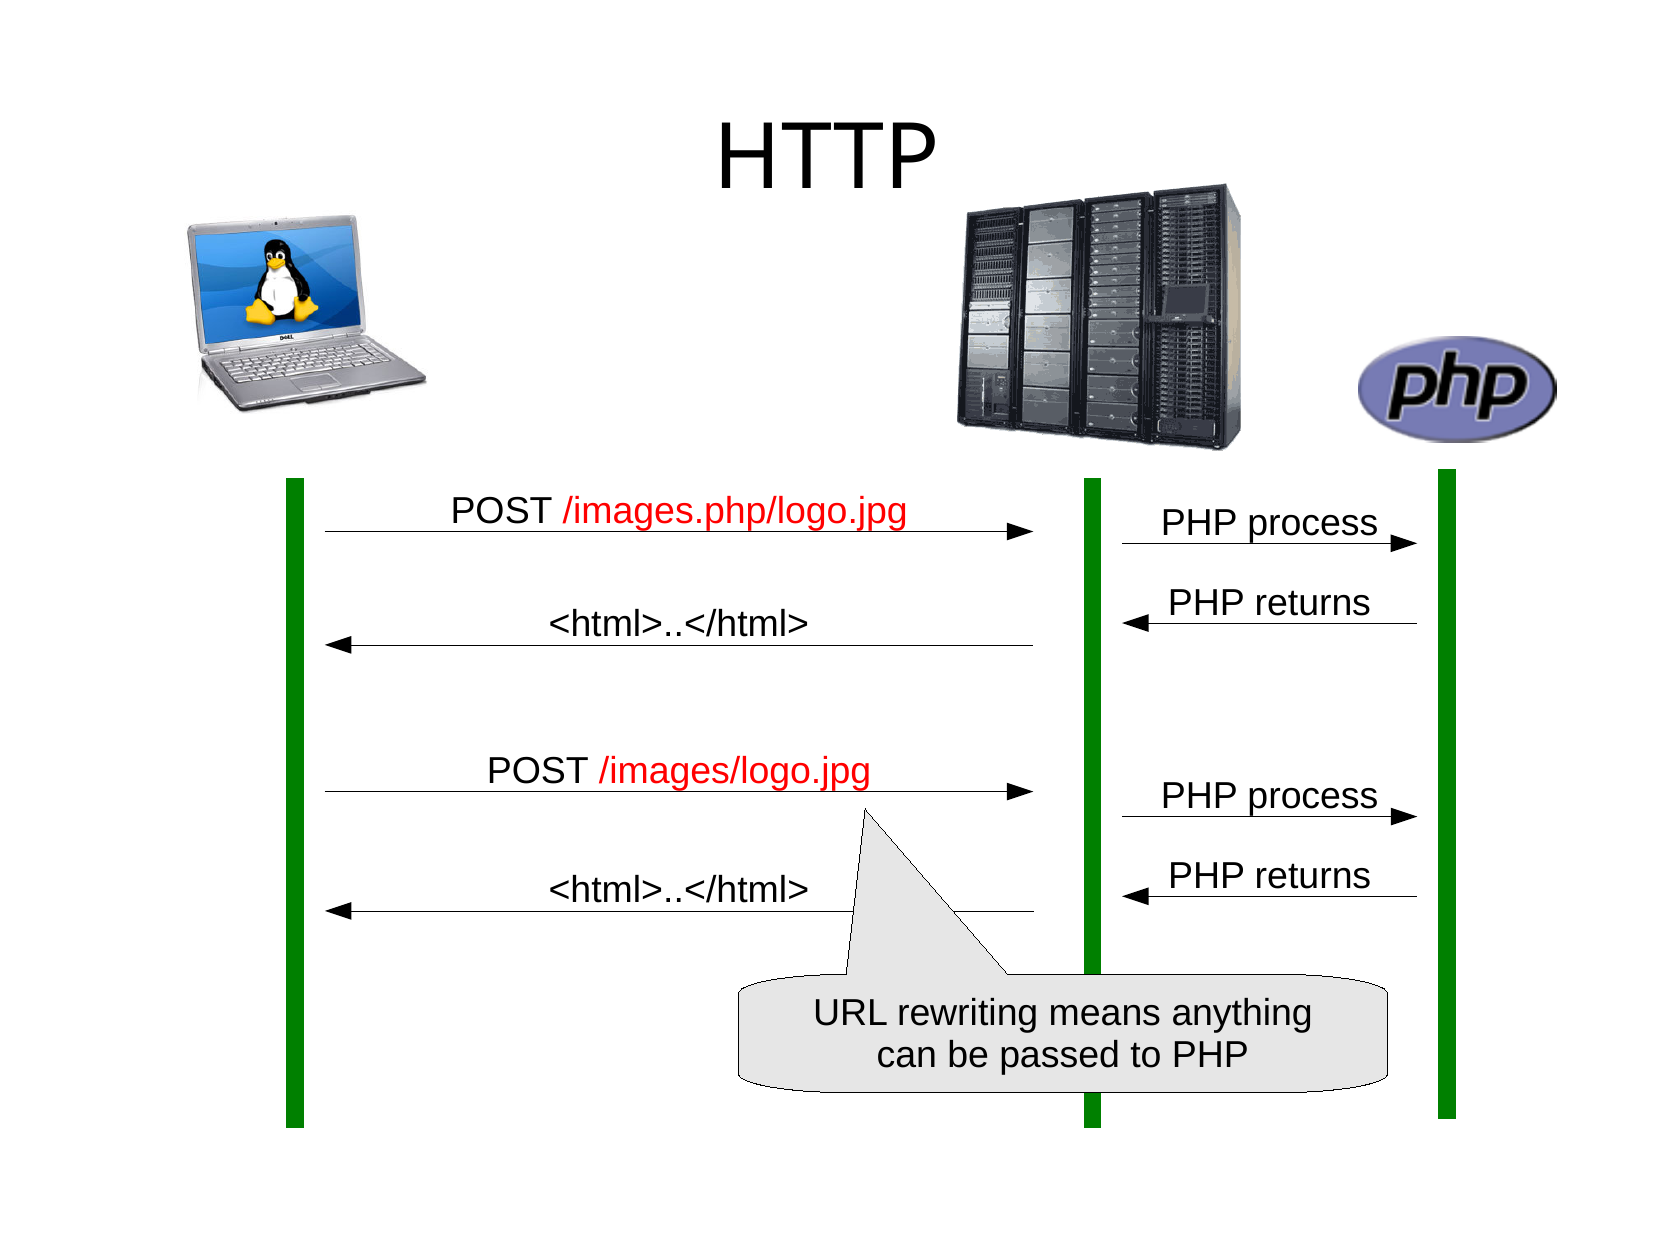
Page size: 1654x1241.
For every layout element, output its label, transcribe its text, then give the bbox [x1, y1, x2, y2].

picture [957, 183, 1241, 451]
text_box URL rewriting means anything can be passed to PHP [738, 808, 1388, 1093]
picture [177, 183, 436, 442]
title HTTP [82, 49, 1571, 257]
picture [1358, 336, 1557, 443]
